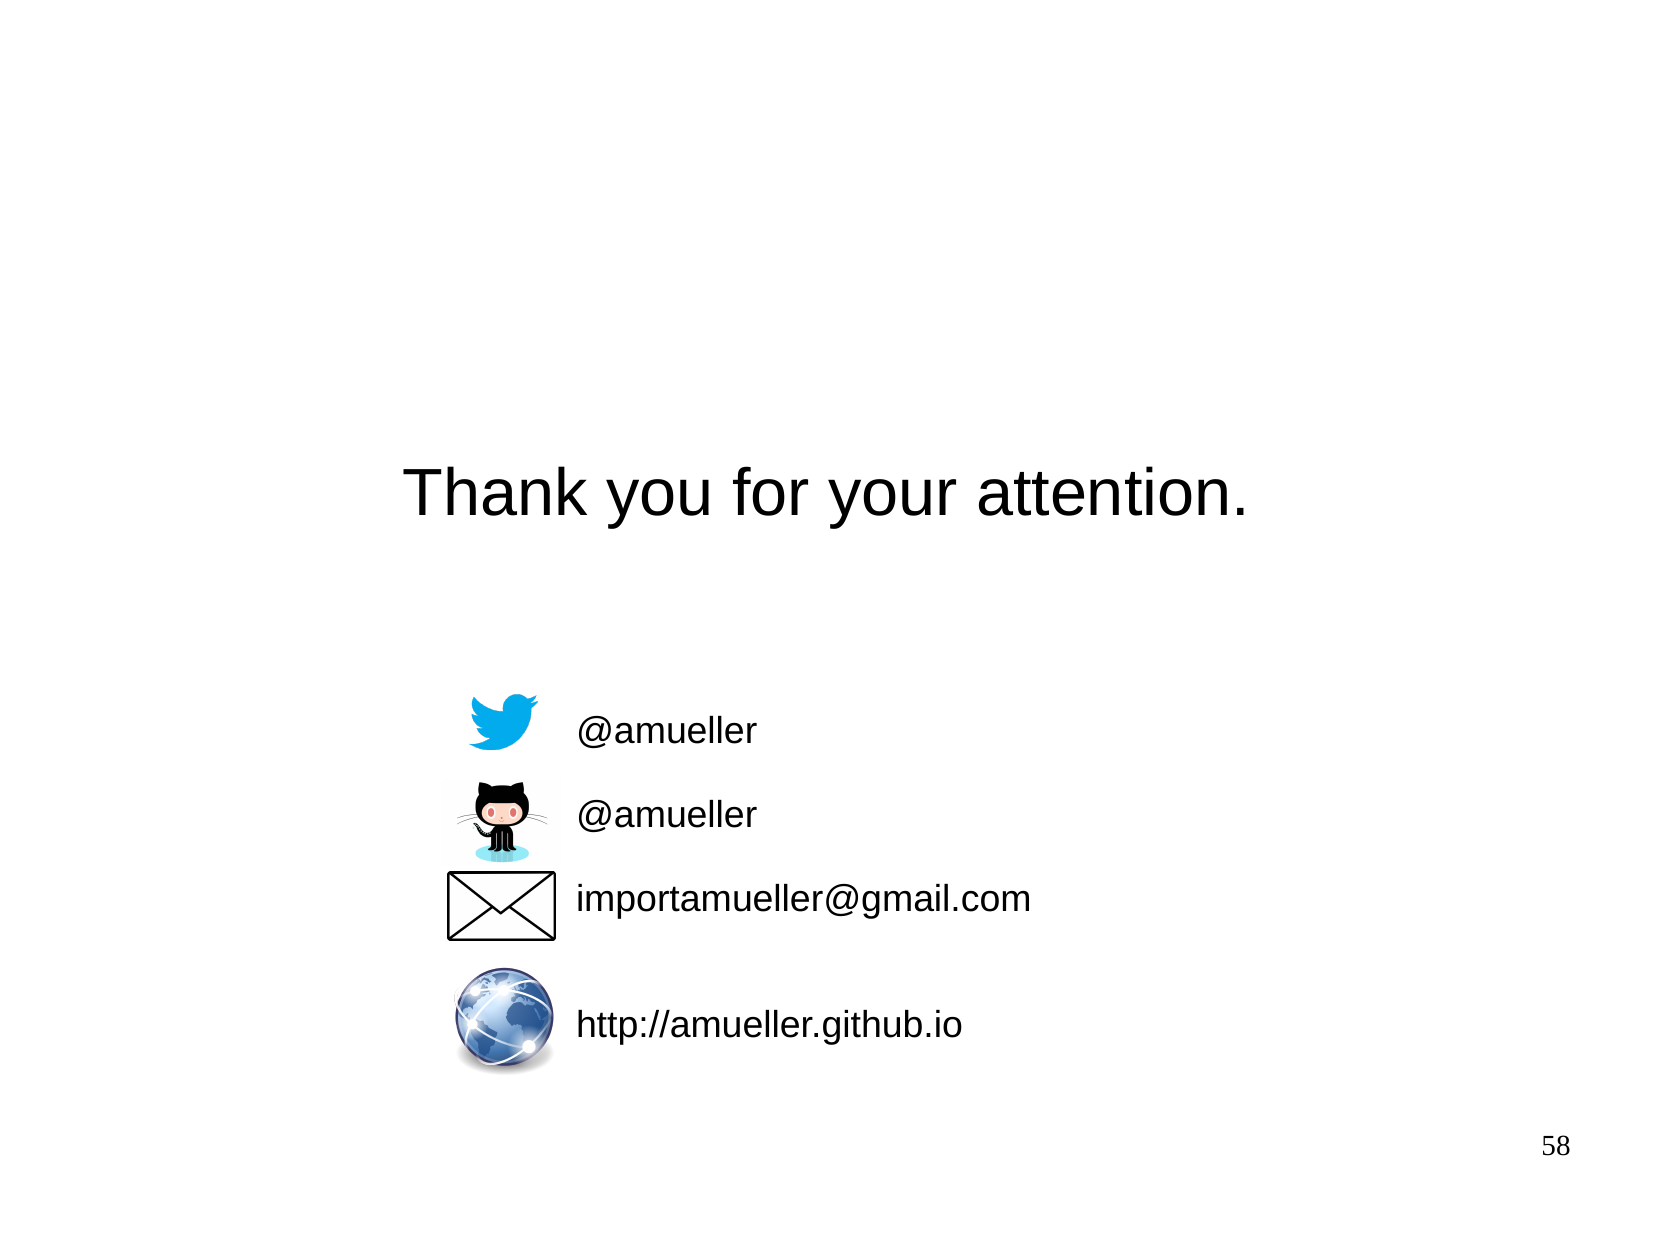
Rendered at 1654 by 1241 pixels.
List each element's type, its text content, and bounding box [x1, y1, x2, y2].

text_box @amueller @amueller importamueller@gmail.com http://amueller.github.io [561, 660, 1261, 1053]
picture [444, 959, 562, 1077]
picture [441, 664, 562, 866]
picture [447, 871, 556, 941]
subtitle Thank you for your attention. [82, 49, 1571, 1010]
